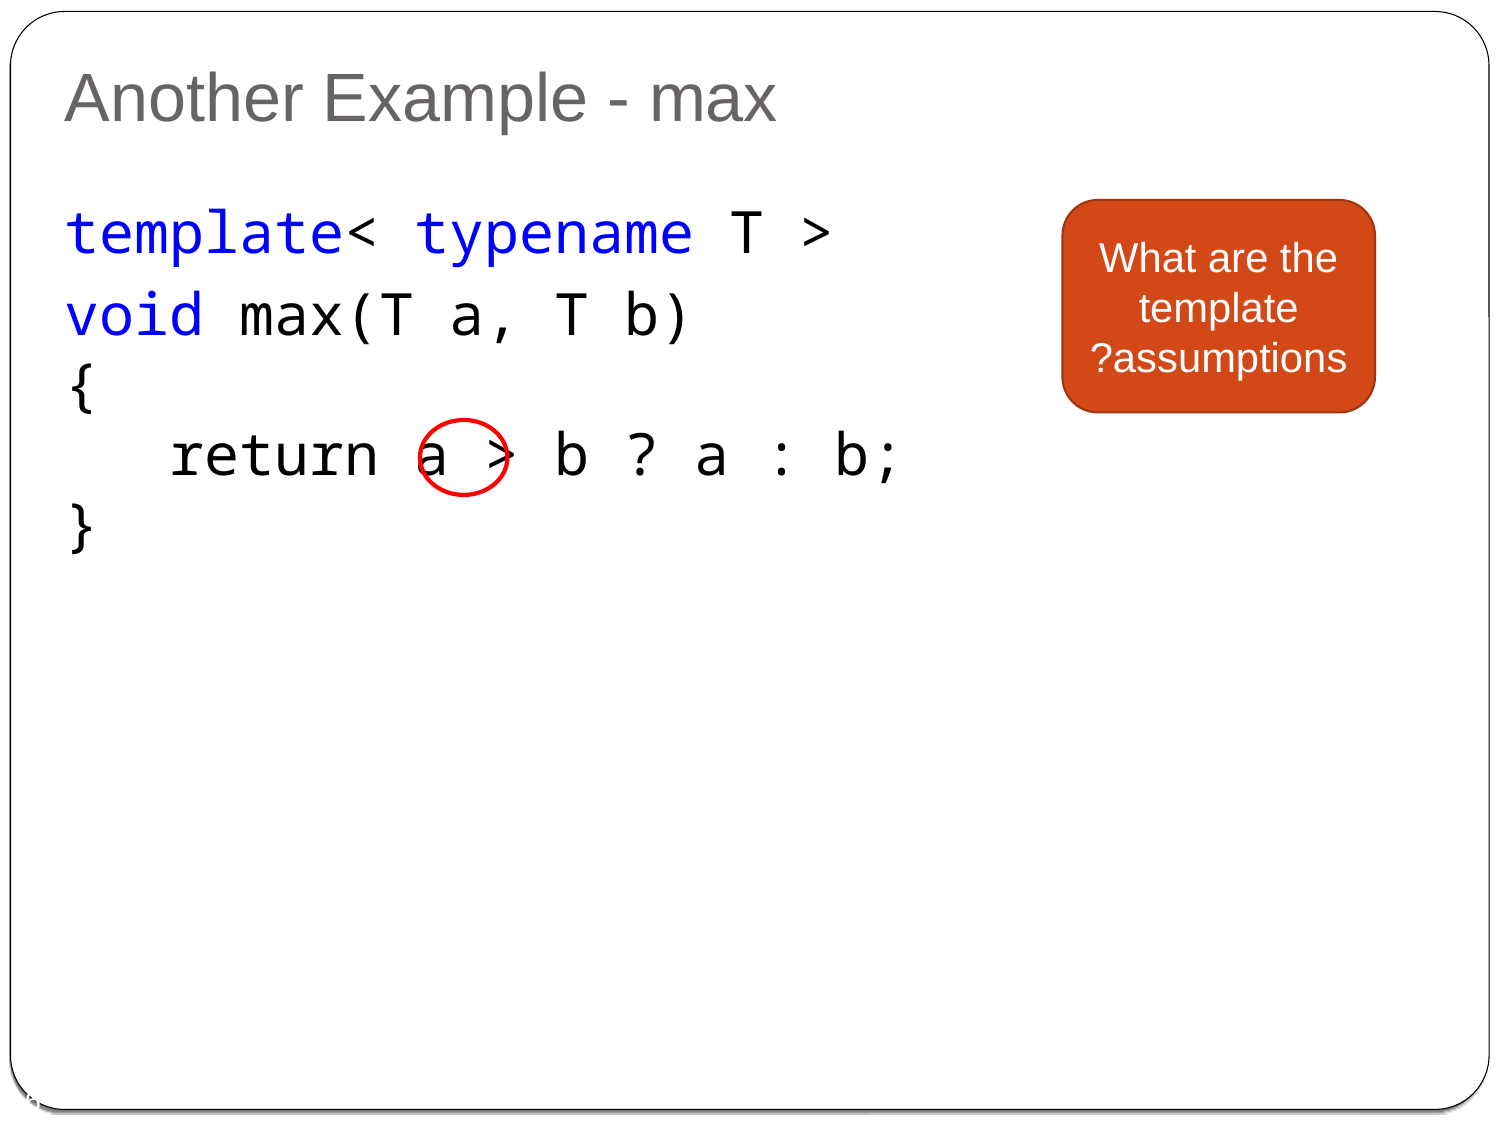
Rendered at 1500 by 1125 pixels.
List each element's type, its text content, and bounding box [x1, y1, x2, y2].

list template< typename T > void max(T a, T b) { return a > b ? a : b; } [50, 187, 1450, 1125]
title Another Example - max [50, 45, 1450, 150]
text_box What are the template assumptions? [1062, 199, 1375, 413]
slide_number <number> [0, 1074, 50, 1125]
